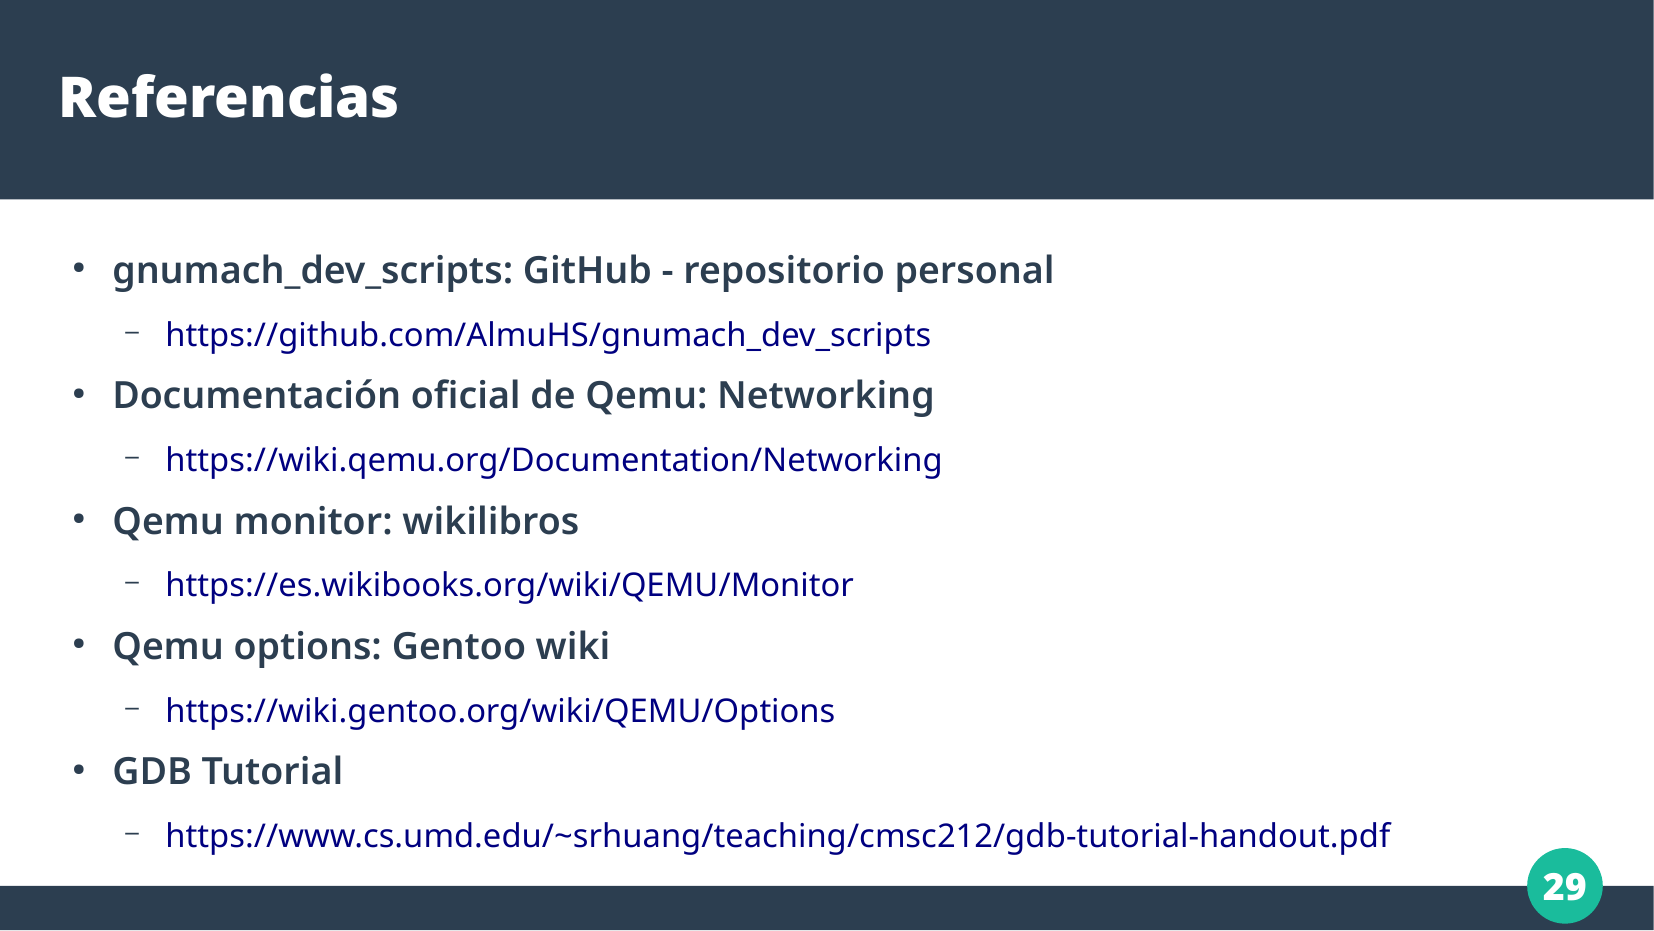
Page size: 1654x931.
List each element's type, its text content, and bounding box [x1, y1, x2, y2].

list gnumach_dev_scripts: GitHub - repositorio personal https://github.com/AlmuHS/gnumach_dev_scripts Documentación oficial de Qemu: Networking https://wiki.qemu.org/Documentation/Networking Qemu monitor: wikilibros https://es.wikibooks.org/wiki/QEMU/Monitor Qemu options: Gentoo wiki https://wiki.gentoo.org/wiki/QEMU/Options GDB Tutorial https://www.cs.umd.edu/~srhuang/teaching/cmsc212/gdb-tutorial-handout.pdf [59, 243, 1595, 864]
title Referencias [59, 37, 1595, 155]
